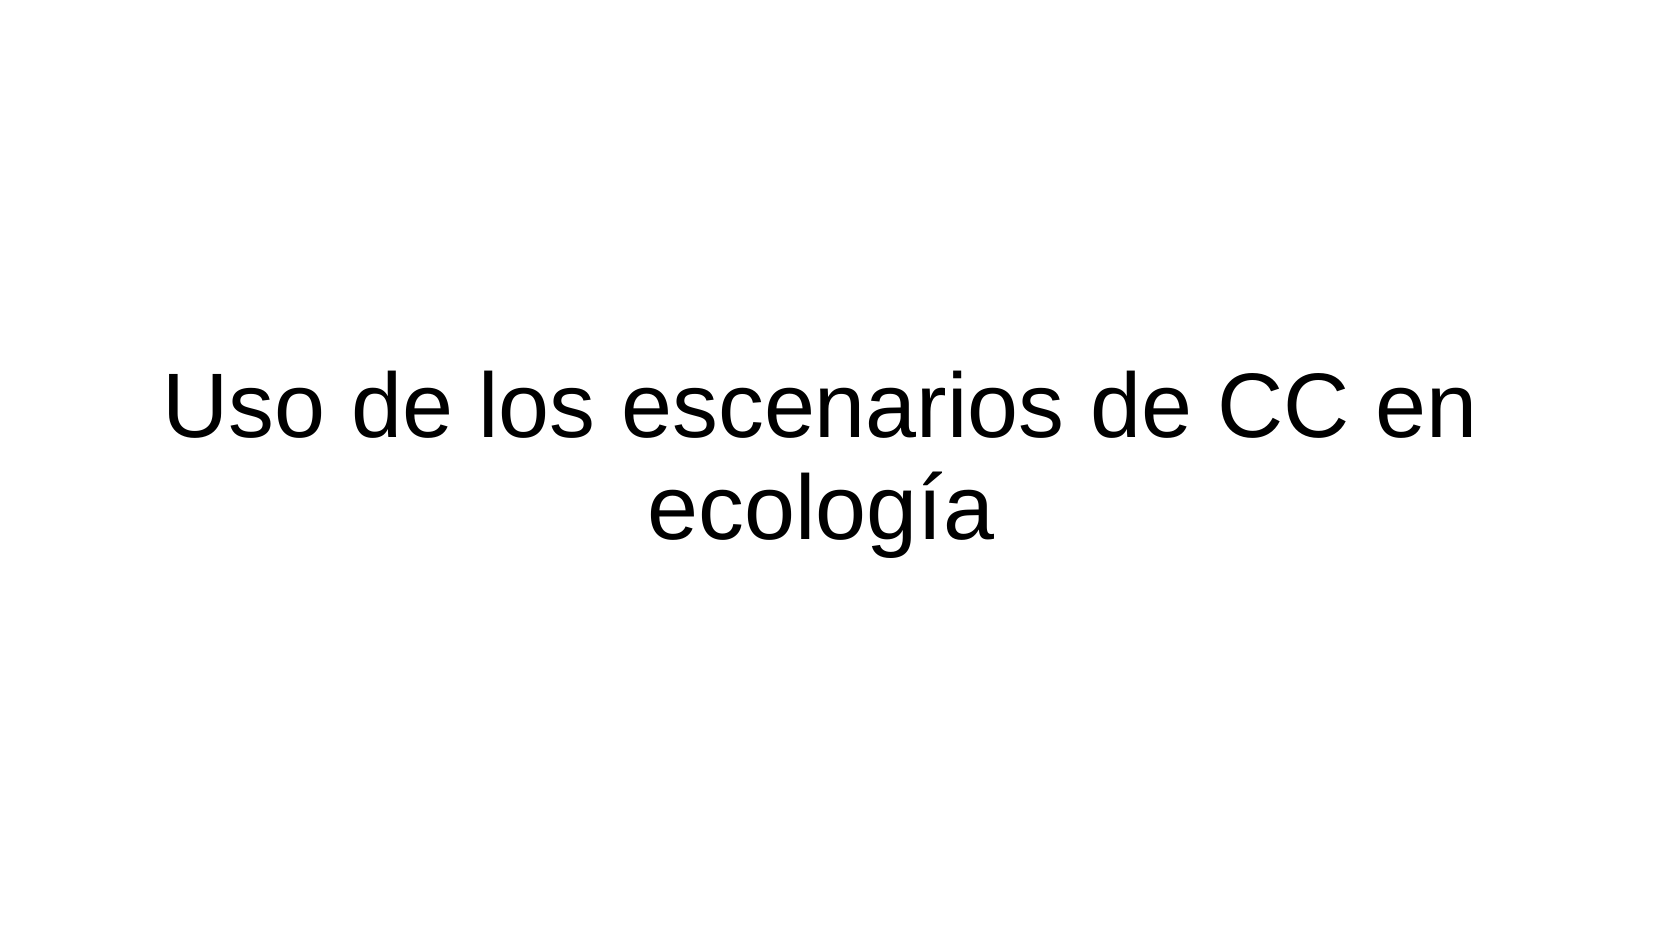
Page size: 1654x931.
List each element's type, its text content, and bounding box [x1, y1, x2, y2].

title Uso de los escenarios de CC en ecología [76, 354, 1565, 560]
